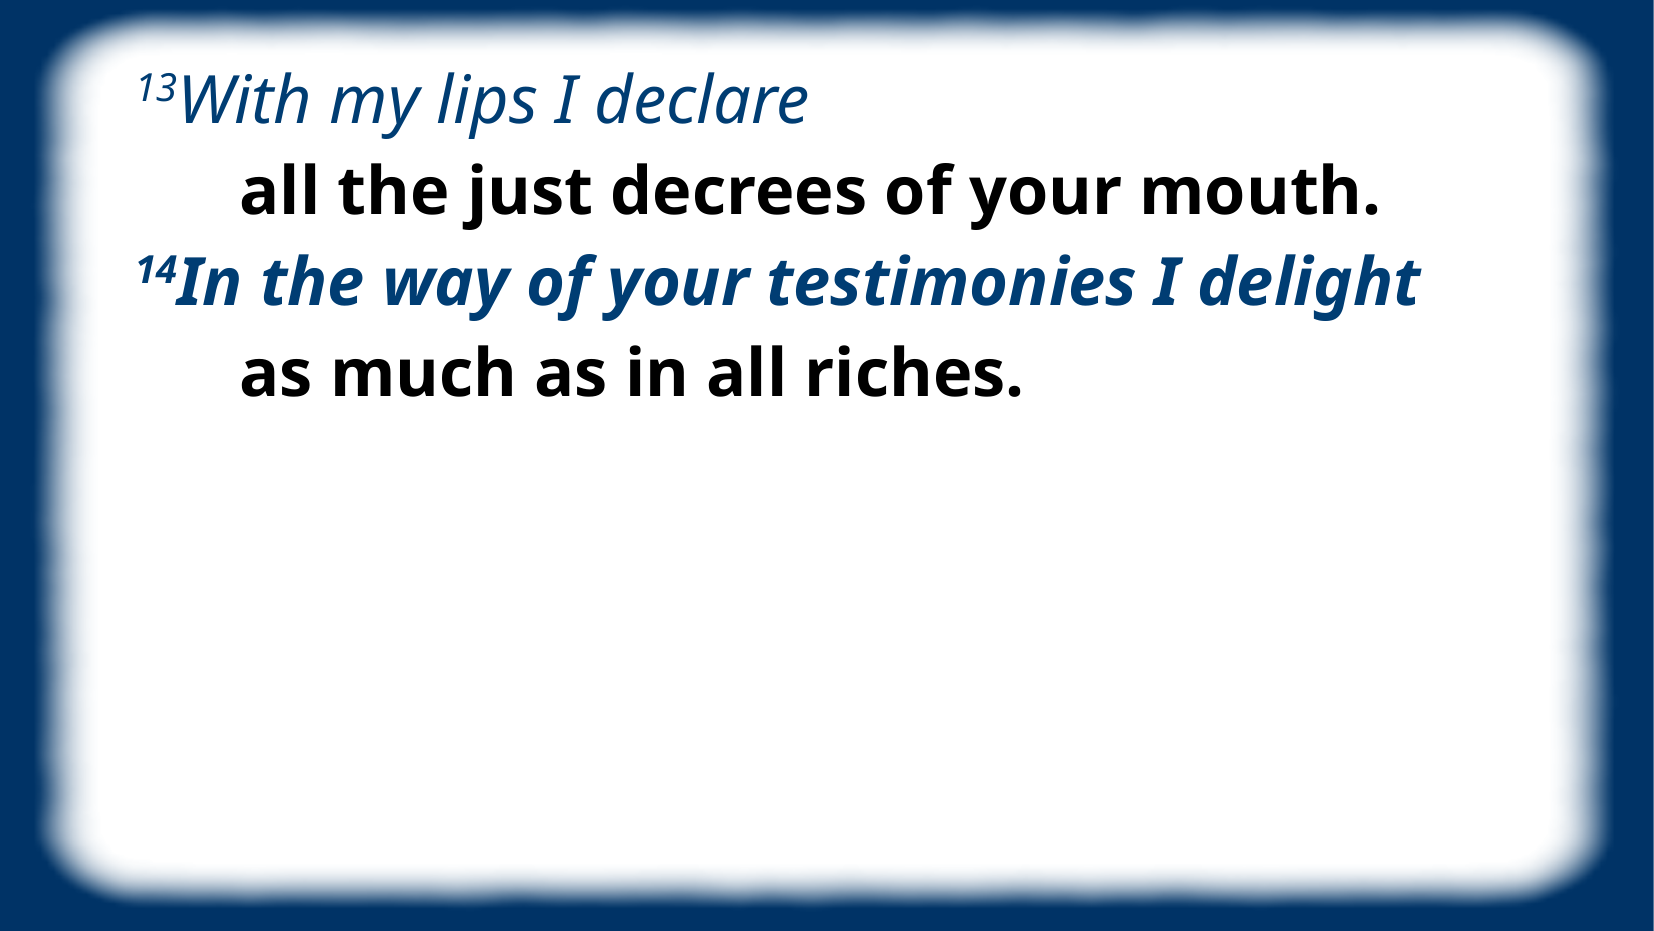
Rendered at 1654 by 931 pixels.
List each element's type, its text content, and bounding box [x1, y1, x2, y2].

text_box 13With my lips I declare all the just decrees of your mouth. 14In the way of your testimonies I delight as much as in all riches. [120, 45, 1516, 429]
picture [0, 0, 1654, 931]
